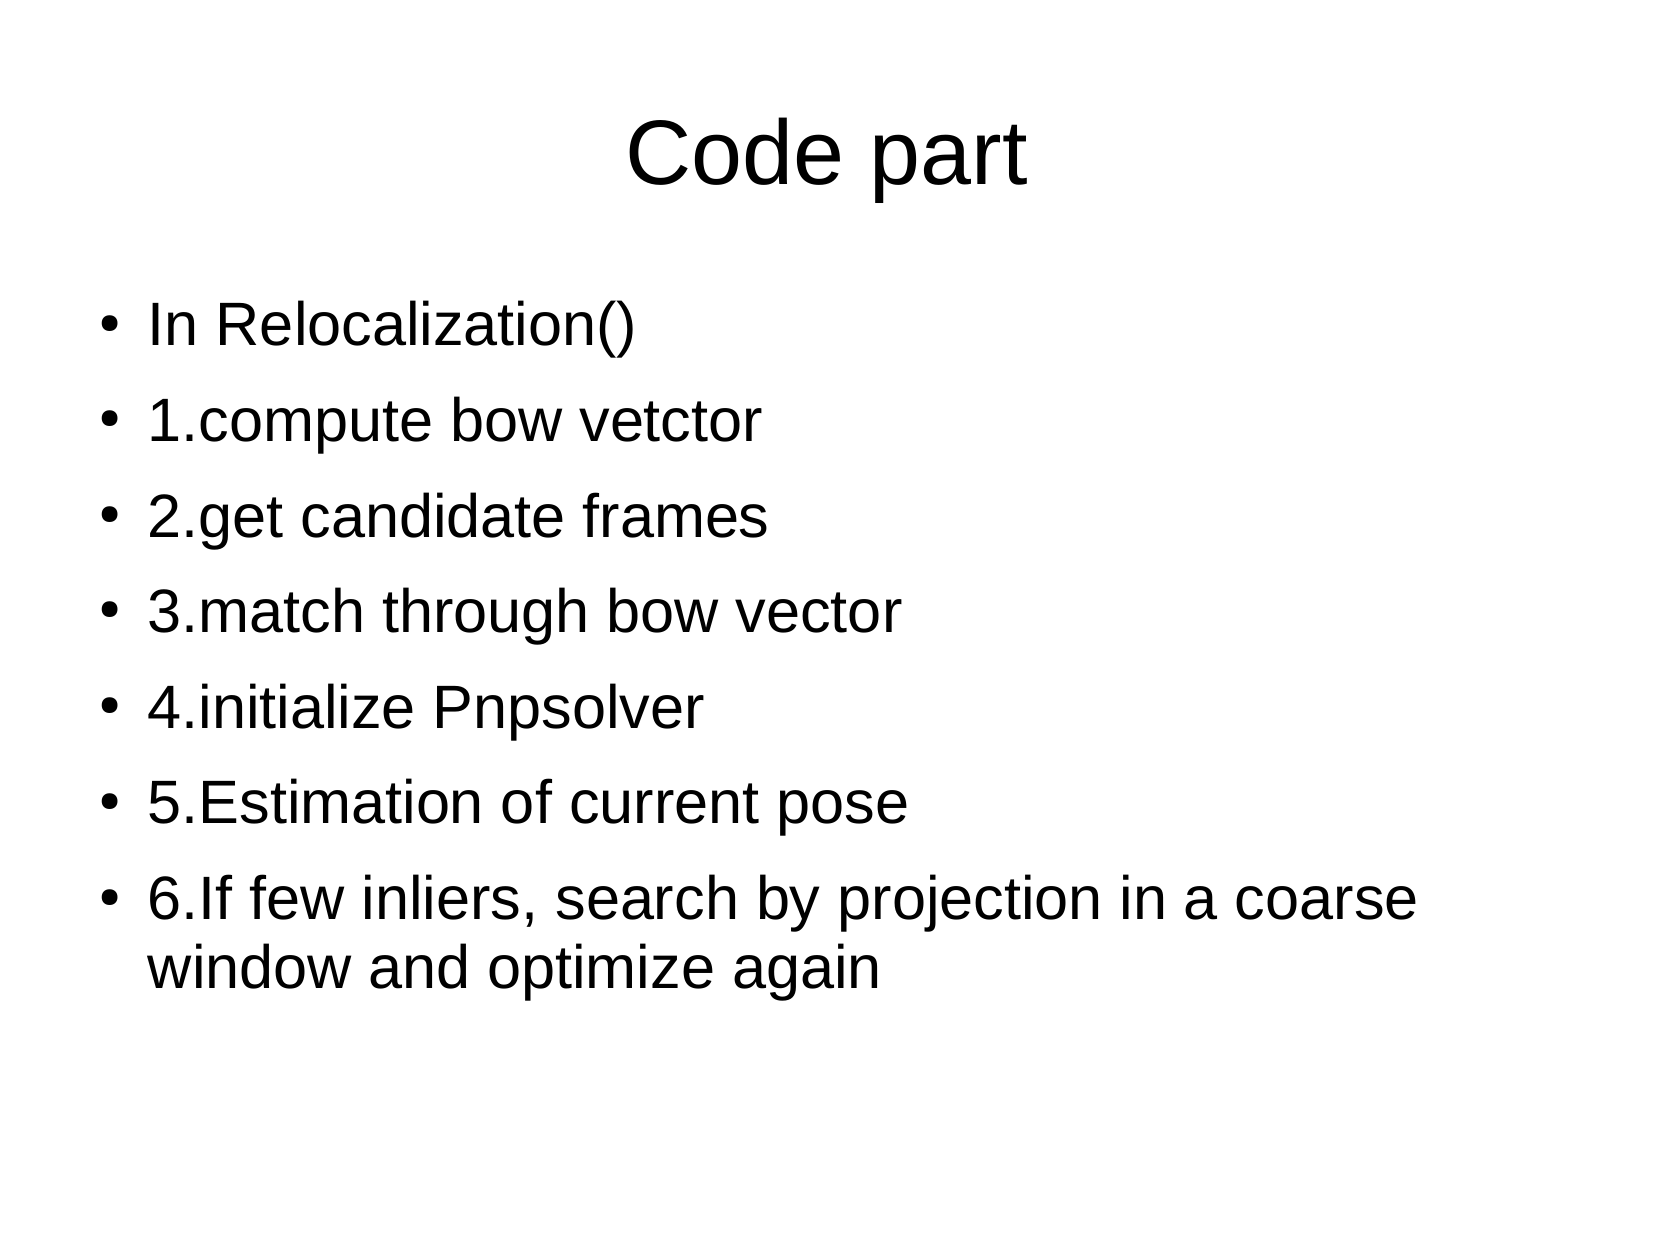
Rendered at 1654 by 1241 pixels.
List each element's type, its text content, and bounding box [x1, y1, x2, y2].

list In Relocalization() 1.compute bow vetctor 2.get candidate frames 3.match through bow vector 4.initialize Pnpsolver 5.Estimation of current pose 6.If few inliers, search by projection in a coarse window and optimize again [82, 290, 1571, 1010]
title Code part [82, 49, 1571, 257]
